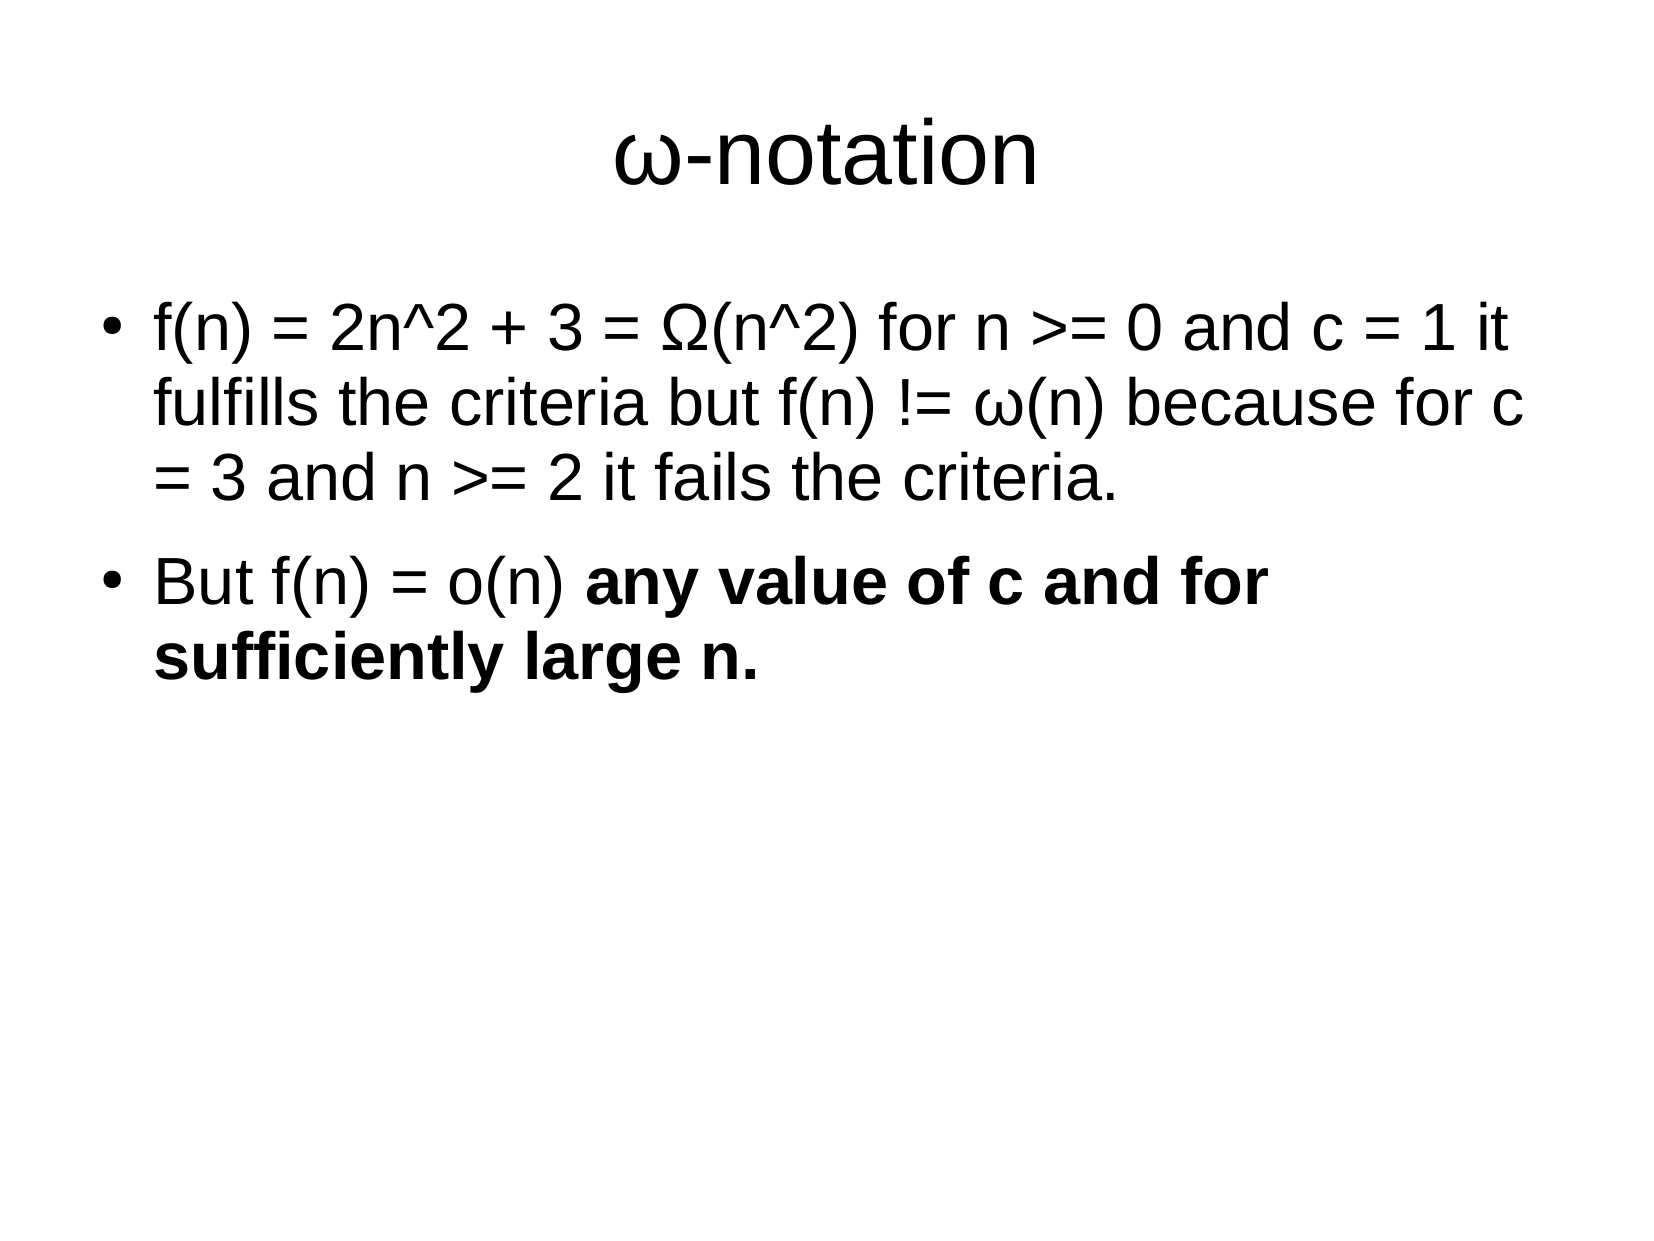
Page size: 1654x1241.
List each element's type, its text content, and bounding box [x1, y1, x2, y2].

list f(n) = 2n^2 + 3 = Ω(n^2) for n >= 0 and c = 1 it fulfills the criteria but f(n) != ω(n) because for c = 3 and n >= 2 it fails the criteria. But f(n) = o(n) any value of c and for sufficiently large n. [82, 290, 1571, 1109]
title ω-notation [82, 49, 1571, 257]
